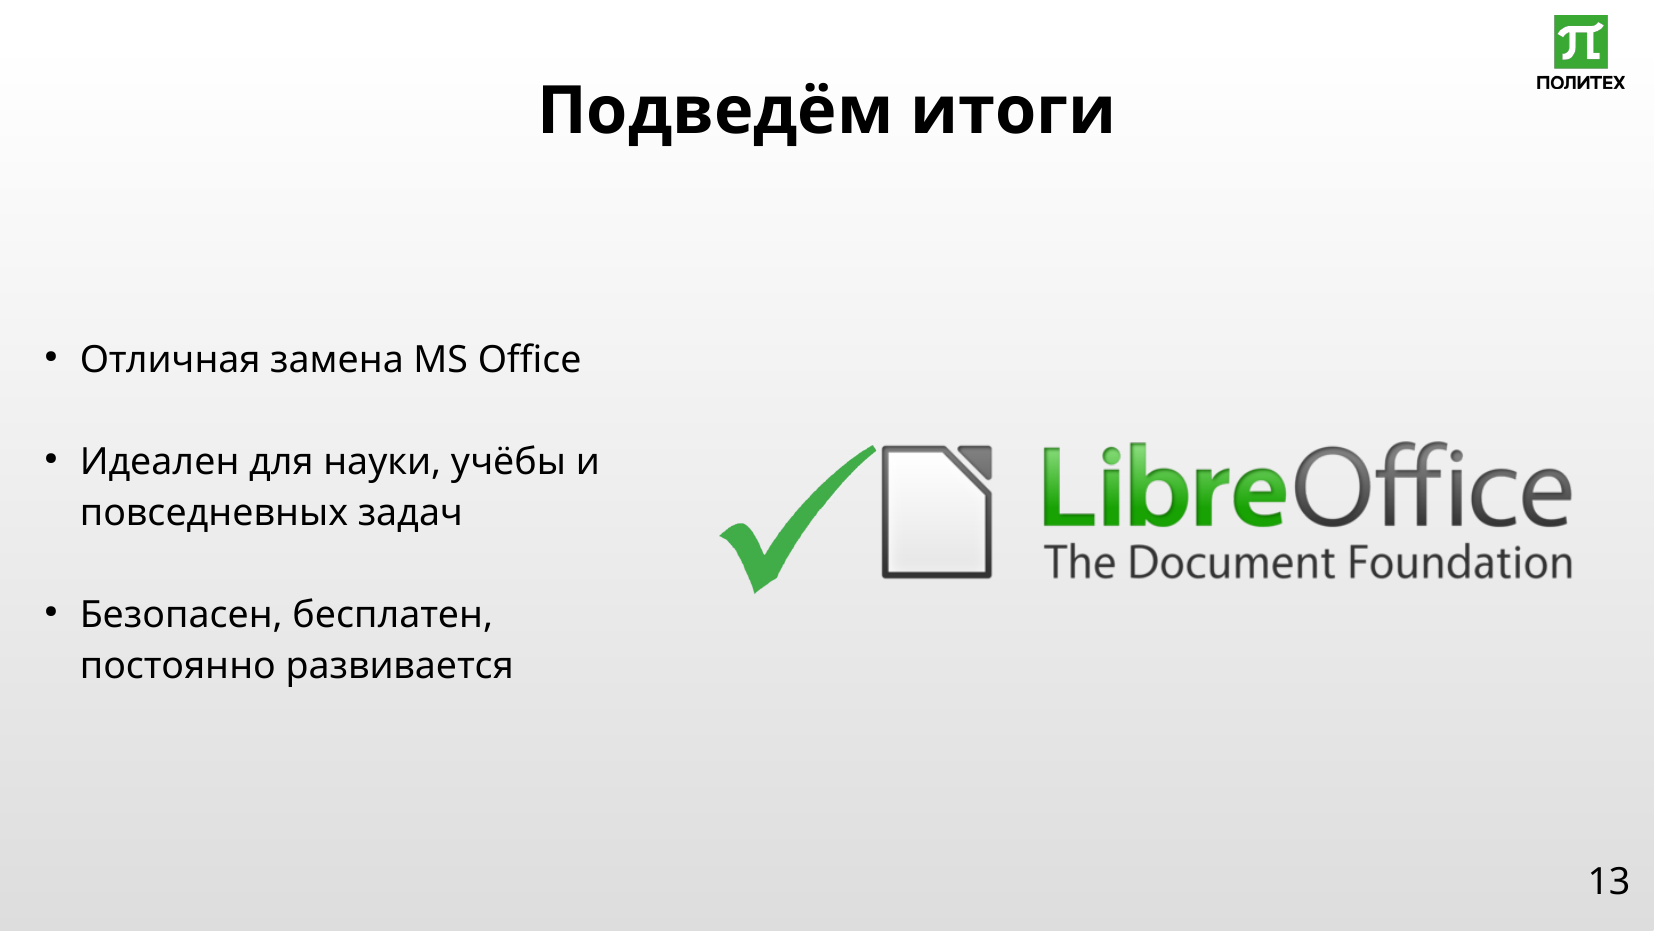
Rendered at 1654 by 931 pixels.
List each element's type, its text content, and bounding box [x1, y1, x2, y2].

text_box Отличная замена MS Office Идеален для науки, учёбы и повседневных задач Безопасен, бесплатен, постоянно развивается [29, 324, 680, 697]
text_box <номер> [1572, 847, 1654, 931]
picture [680, 383, 1625, 638]
title Подведём итоги [0, 29, 1654, 185]
picture [1537, 15, 1625, 89]
